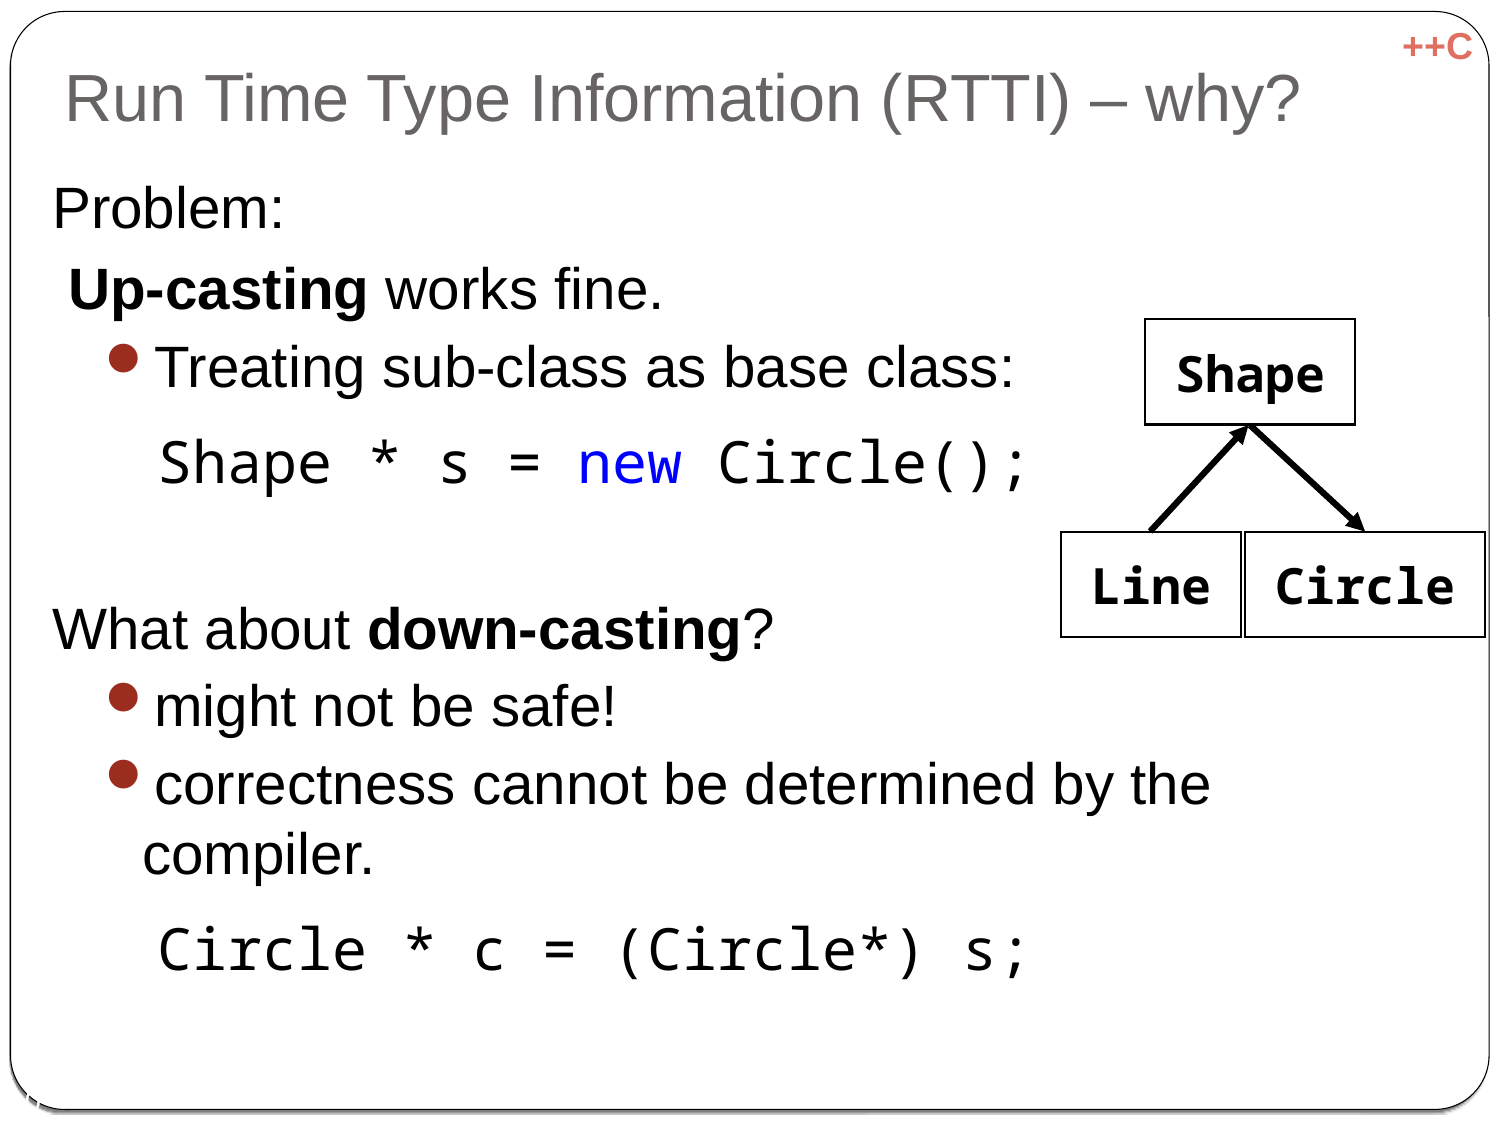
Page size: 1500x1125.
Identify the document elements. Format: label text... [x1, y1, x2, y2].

slide_number <number> [0, 1074, 50, 1125]
text_box Shape [1144, 319, 1355, 425]
text_box Circle [1245, 531, 1486, 638]
list Problem: Up-casting works fine. Treating sub-class as base class: Shape * s = new Circle(); What about down-casting? might not be safe! correctness cannot be determined by the compiler. Circle * c = (Circle*) s; [37, 162, 1463, 1088]
title Run Time Type Information (RTTI) – why? [50, 45, 1450, 150]
text_box Line [1061, 531, 1242, 638]
